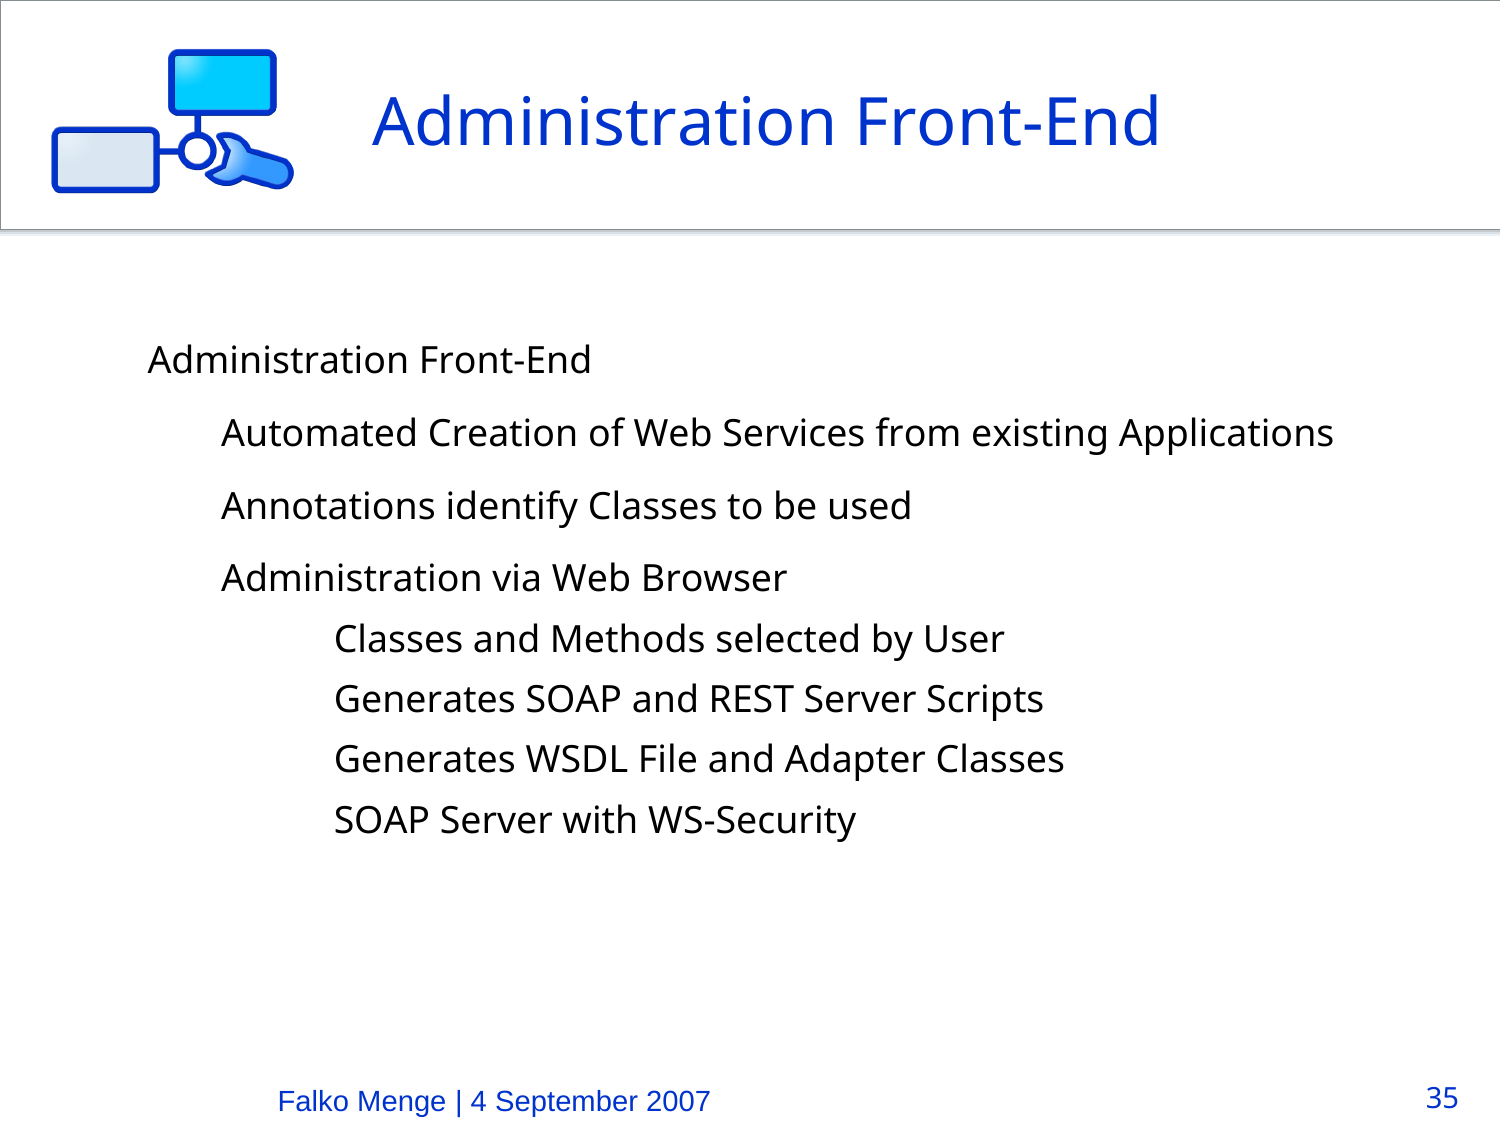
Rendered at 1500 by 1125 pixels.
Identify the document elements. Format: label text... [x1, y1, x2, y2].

title Administration Front-End [372, 19, 1500, 221]
picture [0, 230, 1500, 236]
list Administration Front-End Automated Creation of Web Services from existing Applications Annotations identify Classes to be used Administration via Web Browser Classes and Methods selected by User Generates SOAP and REST Server Scripts Generates WSDL File and Adapter Classes SOAP Server with WS-Security [117, 326, 1459, 1071]
picture [8, 19, 310, 224]
